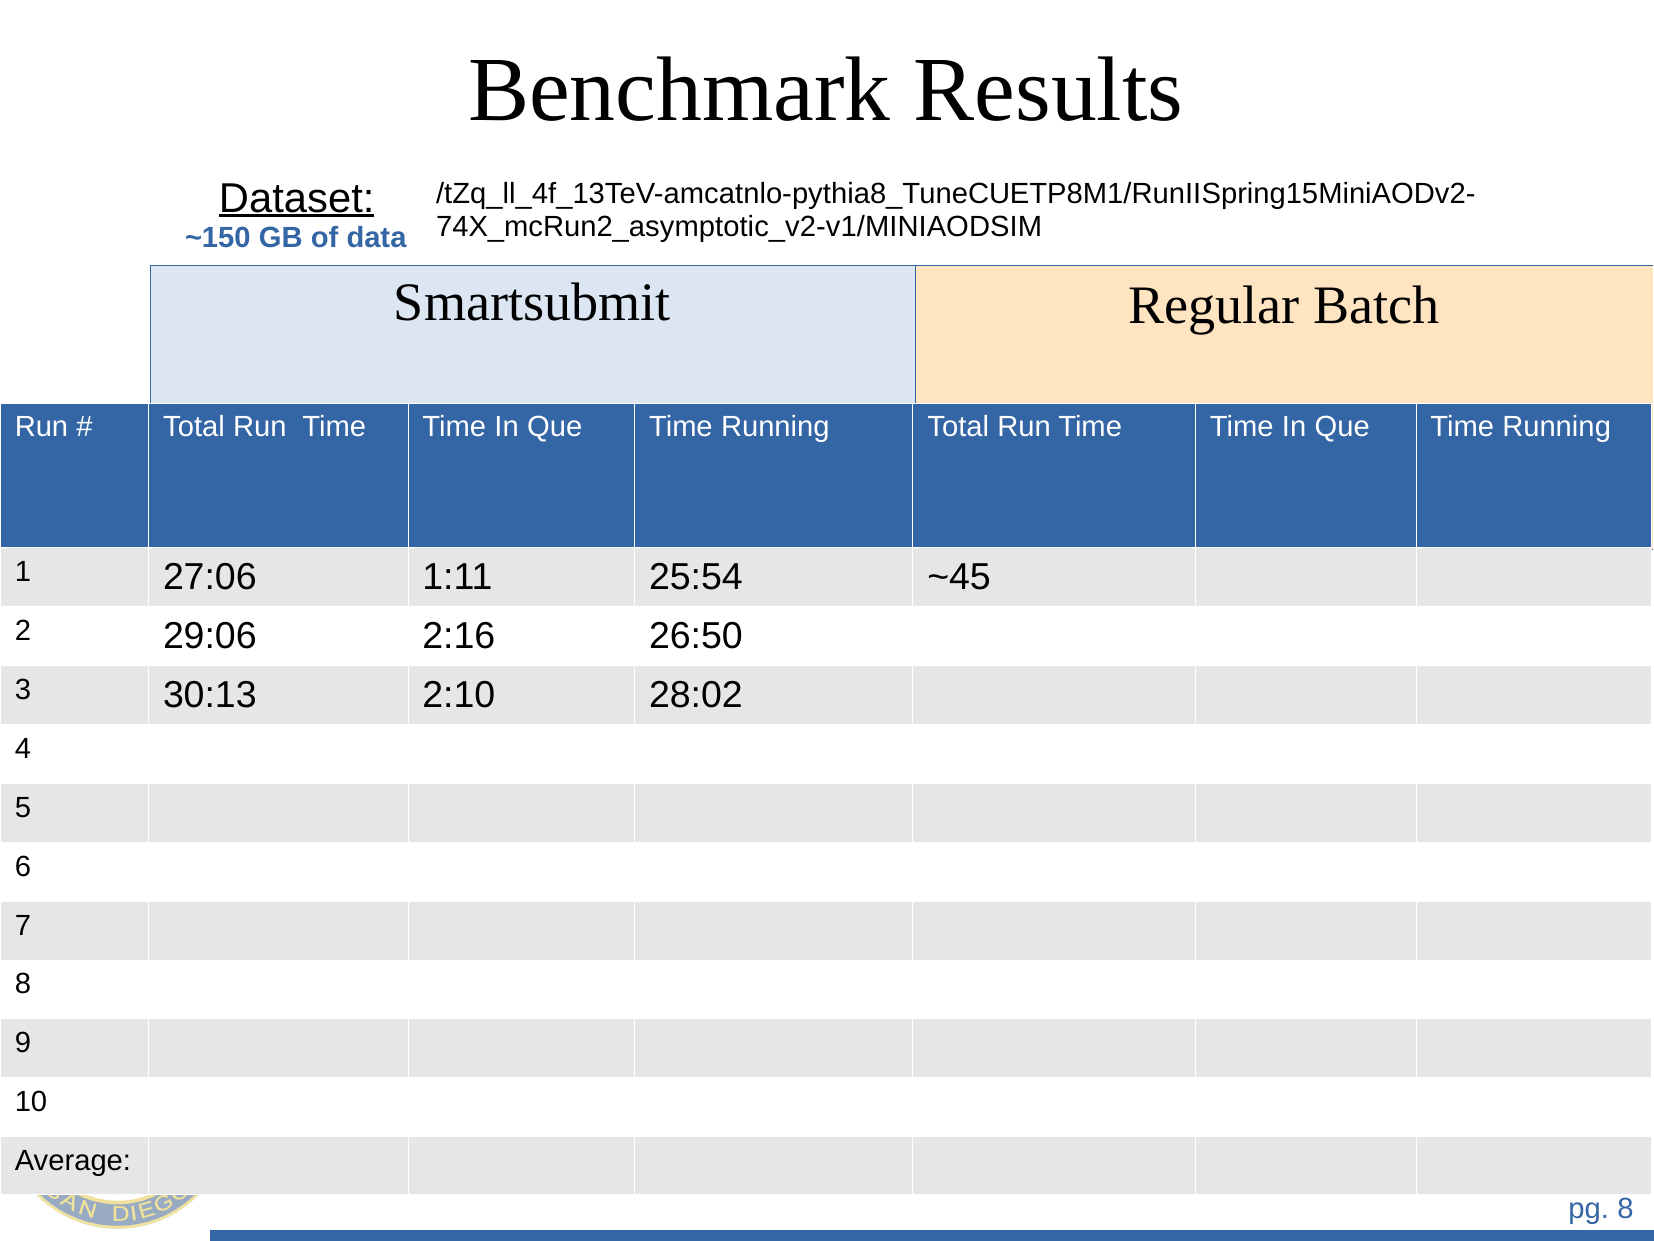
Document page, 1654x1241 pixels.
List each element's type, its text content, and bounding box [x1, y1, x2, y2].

table_cell [409, 725, 634, 783]
subtitle /tZq_ll_4f_13TeV-amcatnlo-pythia8_TuneCUETP8M1/RunIISpring15MiniAODv2-74X_mcRun2_asymptotic_v2-v1/MINIAODSIM [436, 177, 1540, 268]
table_cell [1196, 725, 1416, 783]
table_cell [149, 843, 408, 901]
table_cell [1417, 843, 1651, 901]
table_cell 5 [1, 784, 148, 842]
table_cell [635, 725, 912, 783]
table_cell [635, 1019, 912, 1077]
table_cell 7 [1, 902, 148, 960]
table_cell [1196, 902, 1416, 960]
table_cell [913, 1019, 1195, 1077]
table_header Total Run Time [913, 404, 1195, 547]
table_cell 10 [1, 1078, 148, 1136]
table_cell 25:54 [635, 548, 912, 606]
table_cell [635, 1137, 912, 1194]
table_cell 1:11 [409, 548, 634, 606]
table_cell ~45 [913, 548, 1195, 606]
table_cell [409, 784, 634, 842]
table_cell 1 [1, 548, 148, 606]
table_cell 3 [1, 666, 148, 724]
table_cell [149, 1019, 408, 1077]
table_cell [1196, 784, 1416, 842]
table_cell 4 [1, 725, 148, 783]
title Benchmark Results [82, 28, 1571, 151]
table_cell [1417, 1137, 1651, 1194]
text_box Smartsubmit [150, 265, 916, 355]
text_box ~150 GB of data [162, 213, 431, 261]
table_cell [1417, 1078, 1651, 1136]
table_cell [1196, 1137, 1416, 1194]
table_cell 28:02 [635, 666, 912, 724]
table_cell [1196, 548, 1416, 606]
table_cell 9 [1, 1019, 148, 1077]
table_cell [149, 725, 408, 783]
table_cell [409, 1137, 634, 1194]
table_header Total Run Time [149, 404, 408, 547]
table_cell [913, 1137, 1195, 1194]
table_cell [1196, 666, 1416, 724]
table_cell [635, 843, 912, 901]
table_cell 8 [1, 961, 148, 1018]
table_cell [1417, 1019, 1651, 1077]
table_cell [635, 902, 912, 960]
table_cell [1417, 725, 1651, 783]
table_cell [635, 1078, 912, 1136]
table_cell [149, 1137, 408, 1194]
table_header Time Running [635, 404, 912, 547]
table_cell [635, 784, 912, 842]
table_cell [1417, 902, 1651, 960]
table_cell [149, 784, 408, 842]
table_cell 2:10 [409, 666, 634, 724]
table_cell 2 [1, 607, 148, 665]
table_cell 26:50 [635, 607, 912, 665]
table_header Run # [1, 404, 148, 547]
table_header Time In Que [409, 404, 634, 547]
text_box Regular Batch [916, 268, 1653, 344]
table_cell [1196, 1078, 1416, 1136]
table_cell [149, 961, 408, 1018]
table_cell [1417, 548, 1651, 606]
table_cell [913, 902, 1195, 960]
table_cell 6 [1, 843, 148, 901]
table_cell [1196, 961, 1416, 1018]
table_cell [1196, 843, 1416, 901]
table_cell [1196, 607, 1416, 665]
table_cell 30:13 [149, 666, 408, 724]
table_cell [913, 607, 1195, 665]
table_cell [913, 843, 1195, 901]
table_cell Average: [1, 1137, 148, 1194]
table_cell [409, 1078, 634, 1136]
table_cell [1417, 666, 1651, 724]
table_cell [409, 902, 634, 960]
table_header Time In Que [1196, 404, 1416, 547]
table_cell [1417, 784, 1651, 842]
table_header Time Running [1417, 404, 1651, 547]
table_cell [913, 1078, 1195, 1136]
table_cell [1196, 1019, 1416, 1077]
table_cell [409, 1019, 634, 1077]
table_cell [635, 961, 912, 1018]
text_box Dataset: [204, 166, 400, 213]
table_cell [409, 961, 634, 1018]
table_cell [149, 902, 408, 960]
table_cell 27:06 [149, 548, 408, 606]
table_cell [1417, 607, 1651, 665]
table_cell 29:06 [149, 607, 408, 665]
text_box [150, 344, 1653, 550]
table_cell [913, 666, 1195, 724]
table_cell 2:16 [409, 607, 634, 665]
table_cell [913, 784, 1195, 842]
table_cell [913, 725, 1195, 783]
table_cell [1417, 961, 1651, 1018]
table_cell [913, 961, 1195, 1018]
table_cell [149, 1078, 408, 1136]
table_cell [409, 843, 634, 901]
